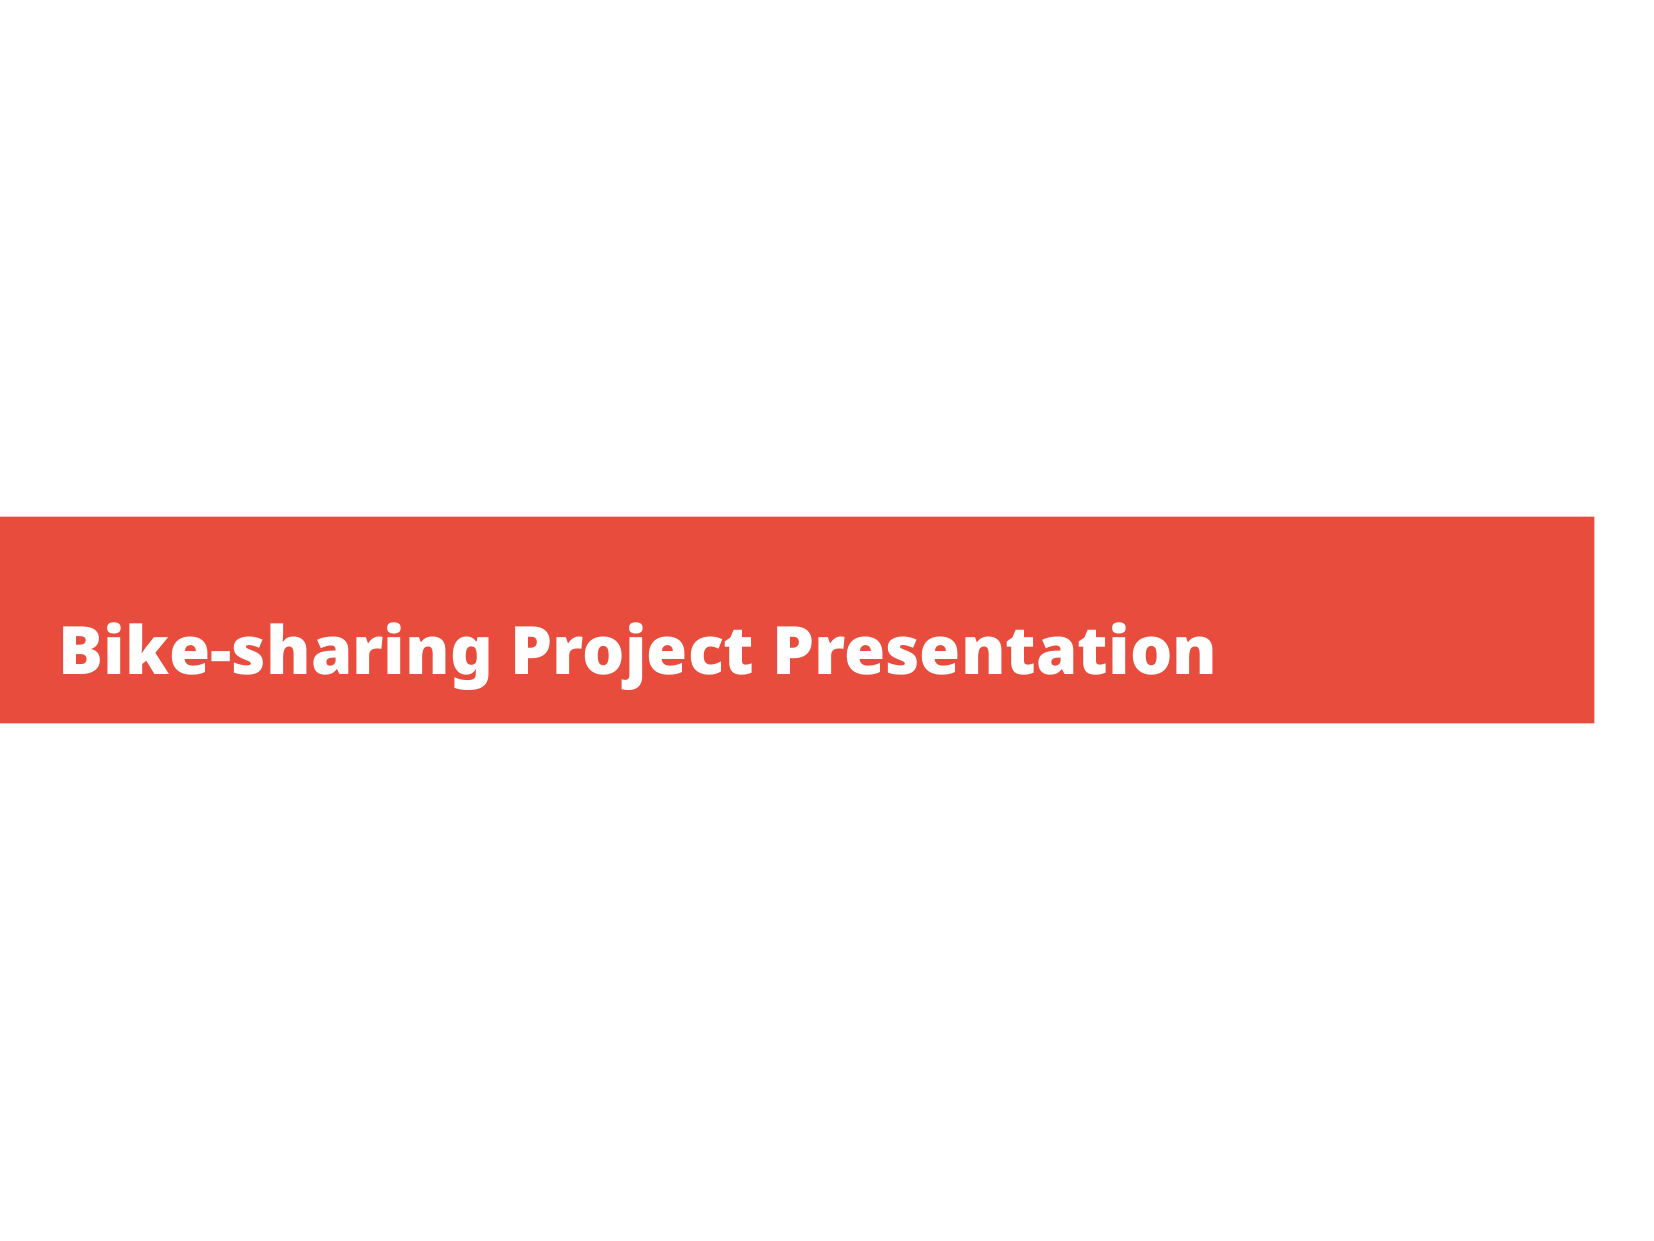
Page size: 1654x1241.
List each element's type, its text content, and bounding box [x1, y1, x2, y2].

title Bike-sharing Project Presentation [59, 546, 1595, 694]
